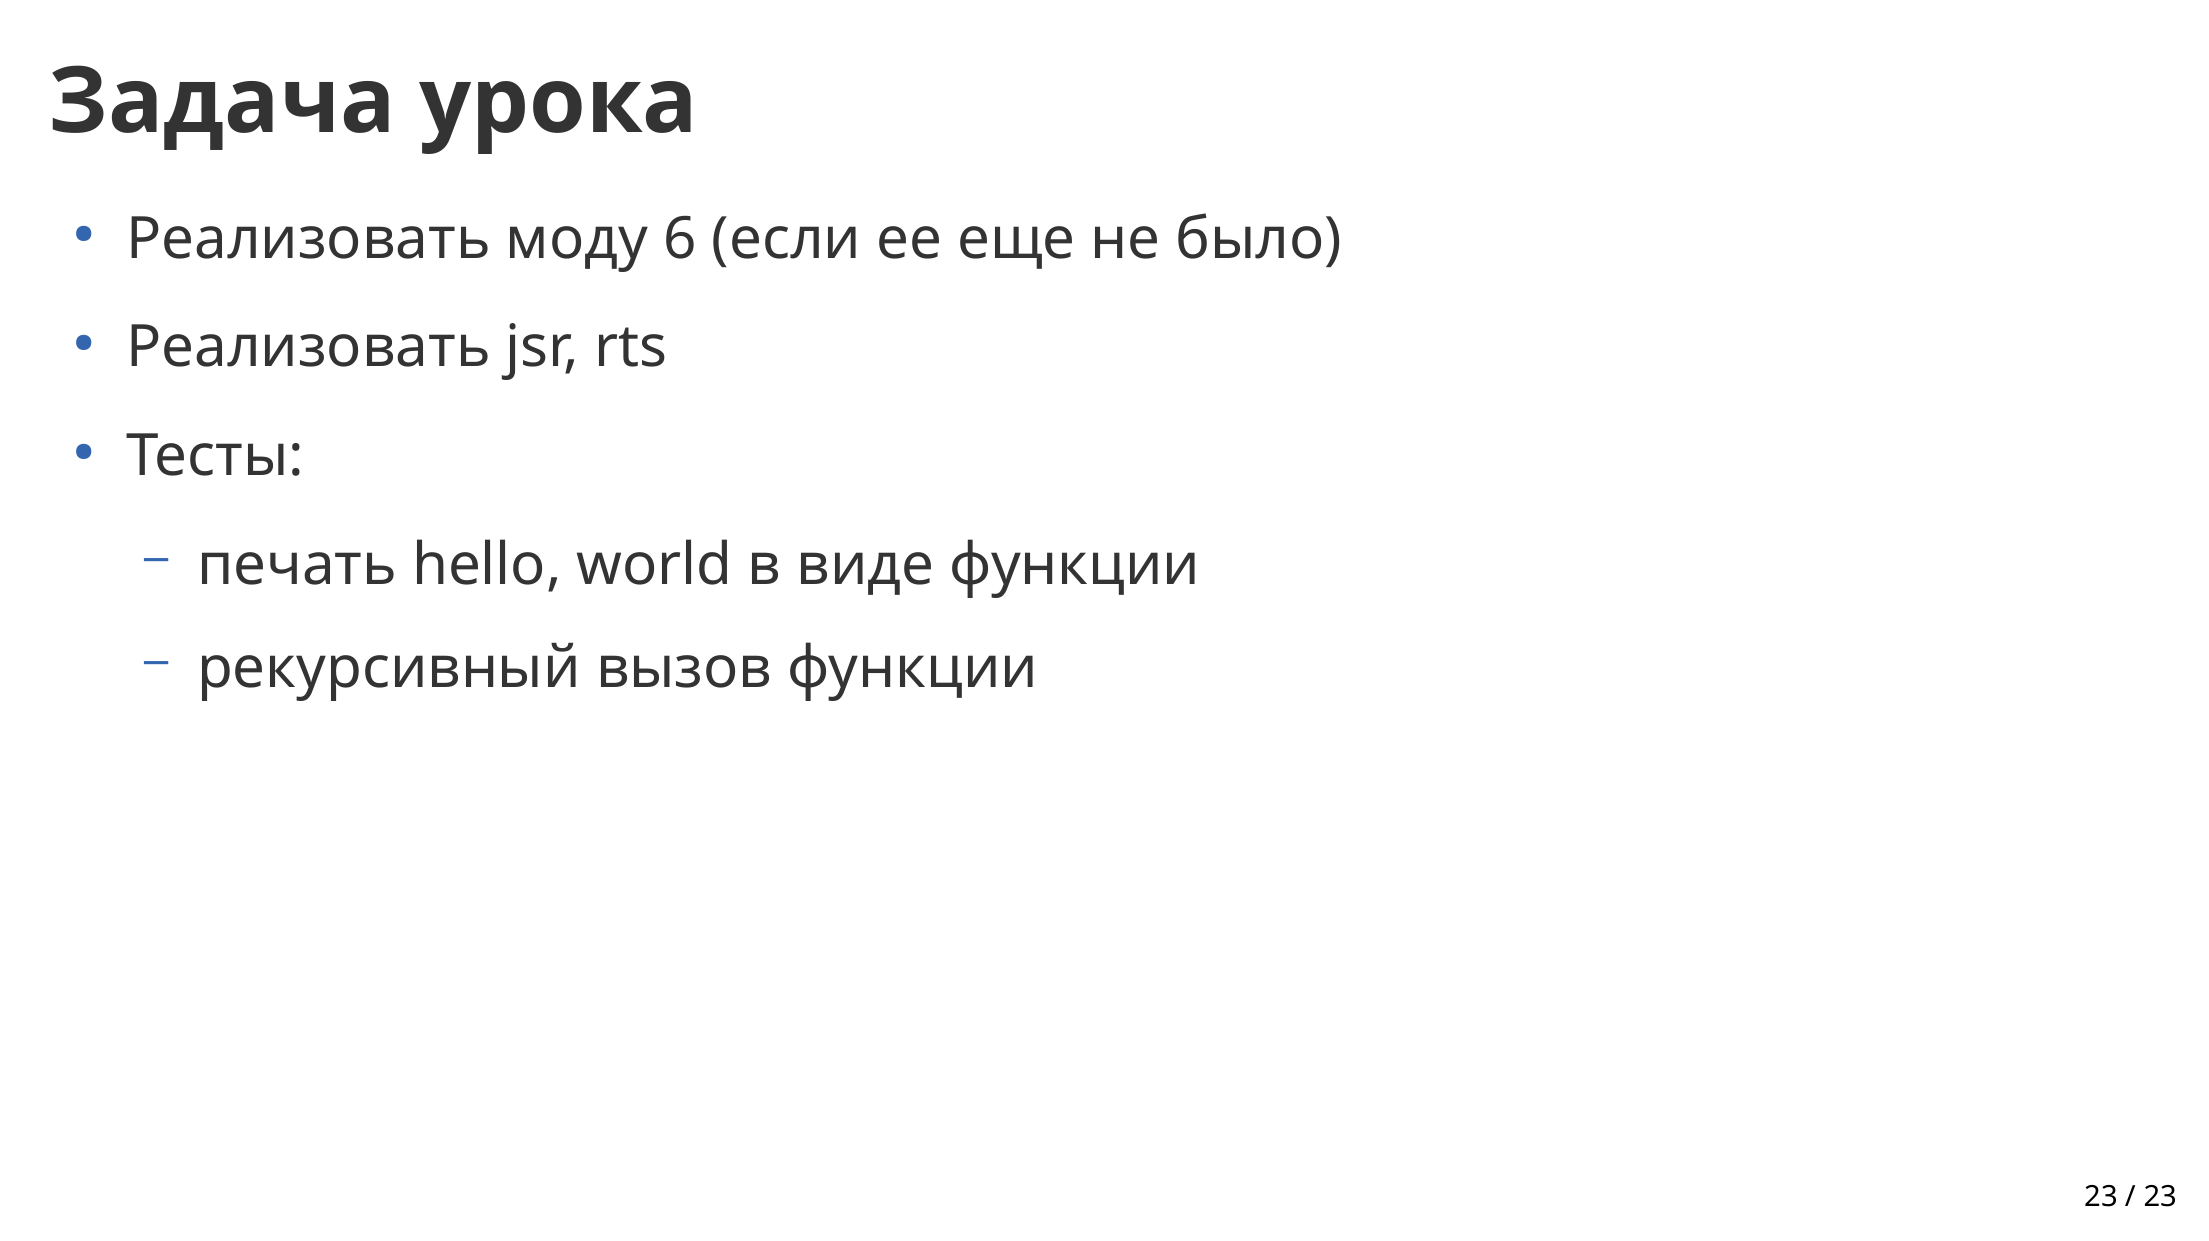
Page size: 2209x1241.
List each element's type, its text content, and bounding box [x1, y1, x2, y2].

list Реализовать моду 6 (если ее еще не было) Реализовать jsr, rts Тесты: печать hello, world в виде функции рекурсивный вызов функции [55, 195, 1690, 1177]
title Задача урока [48, 34, 2174, 160]
